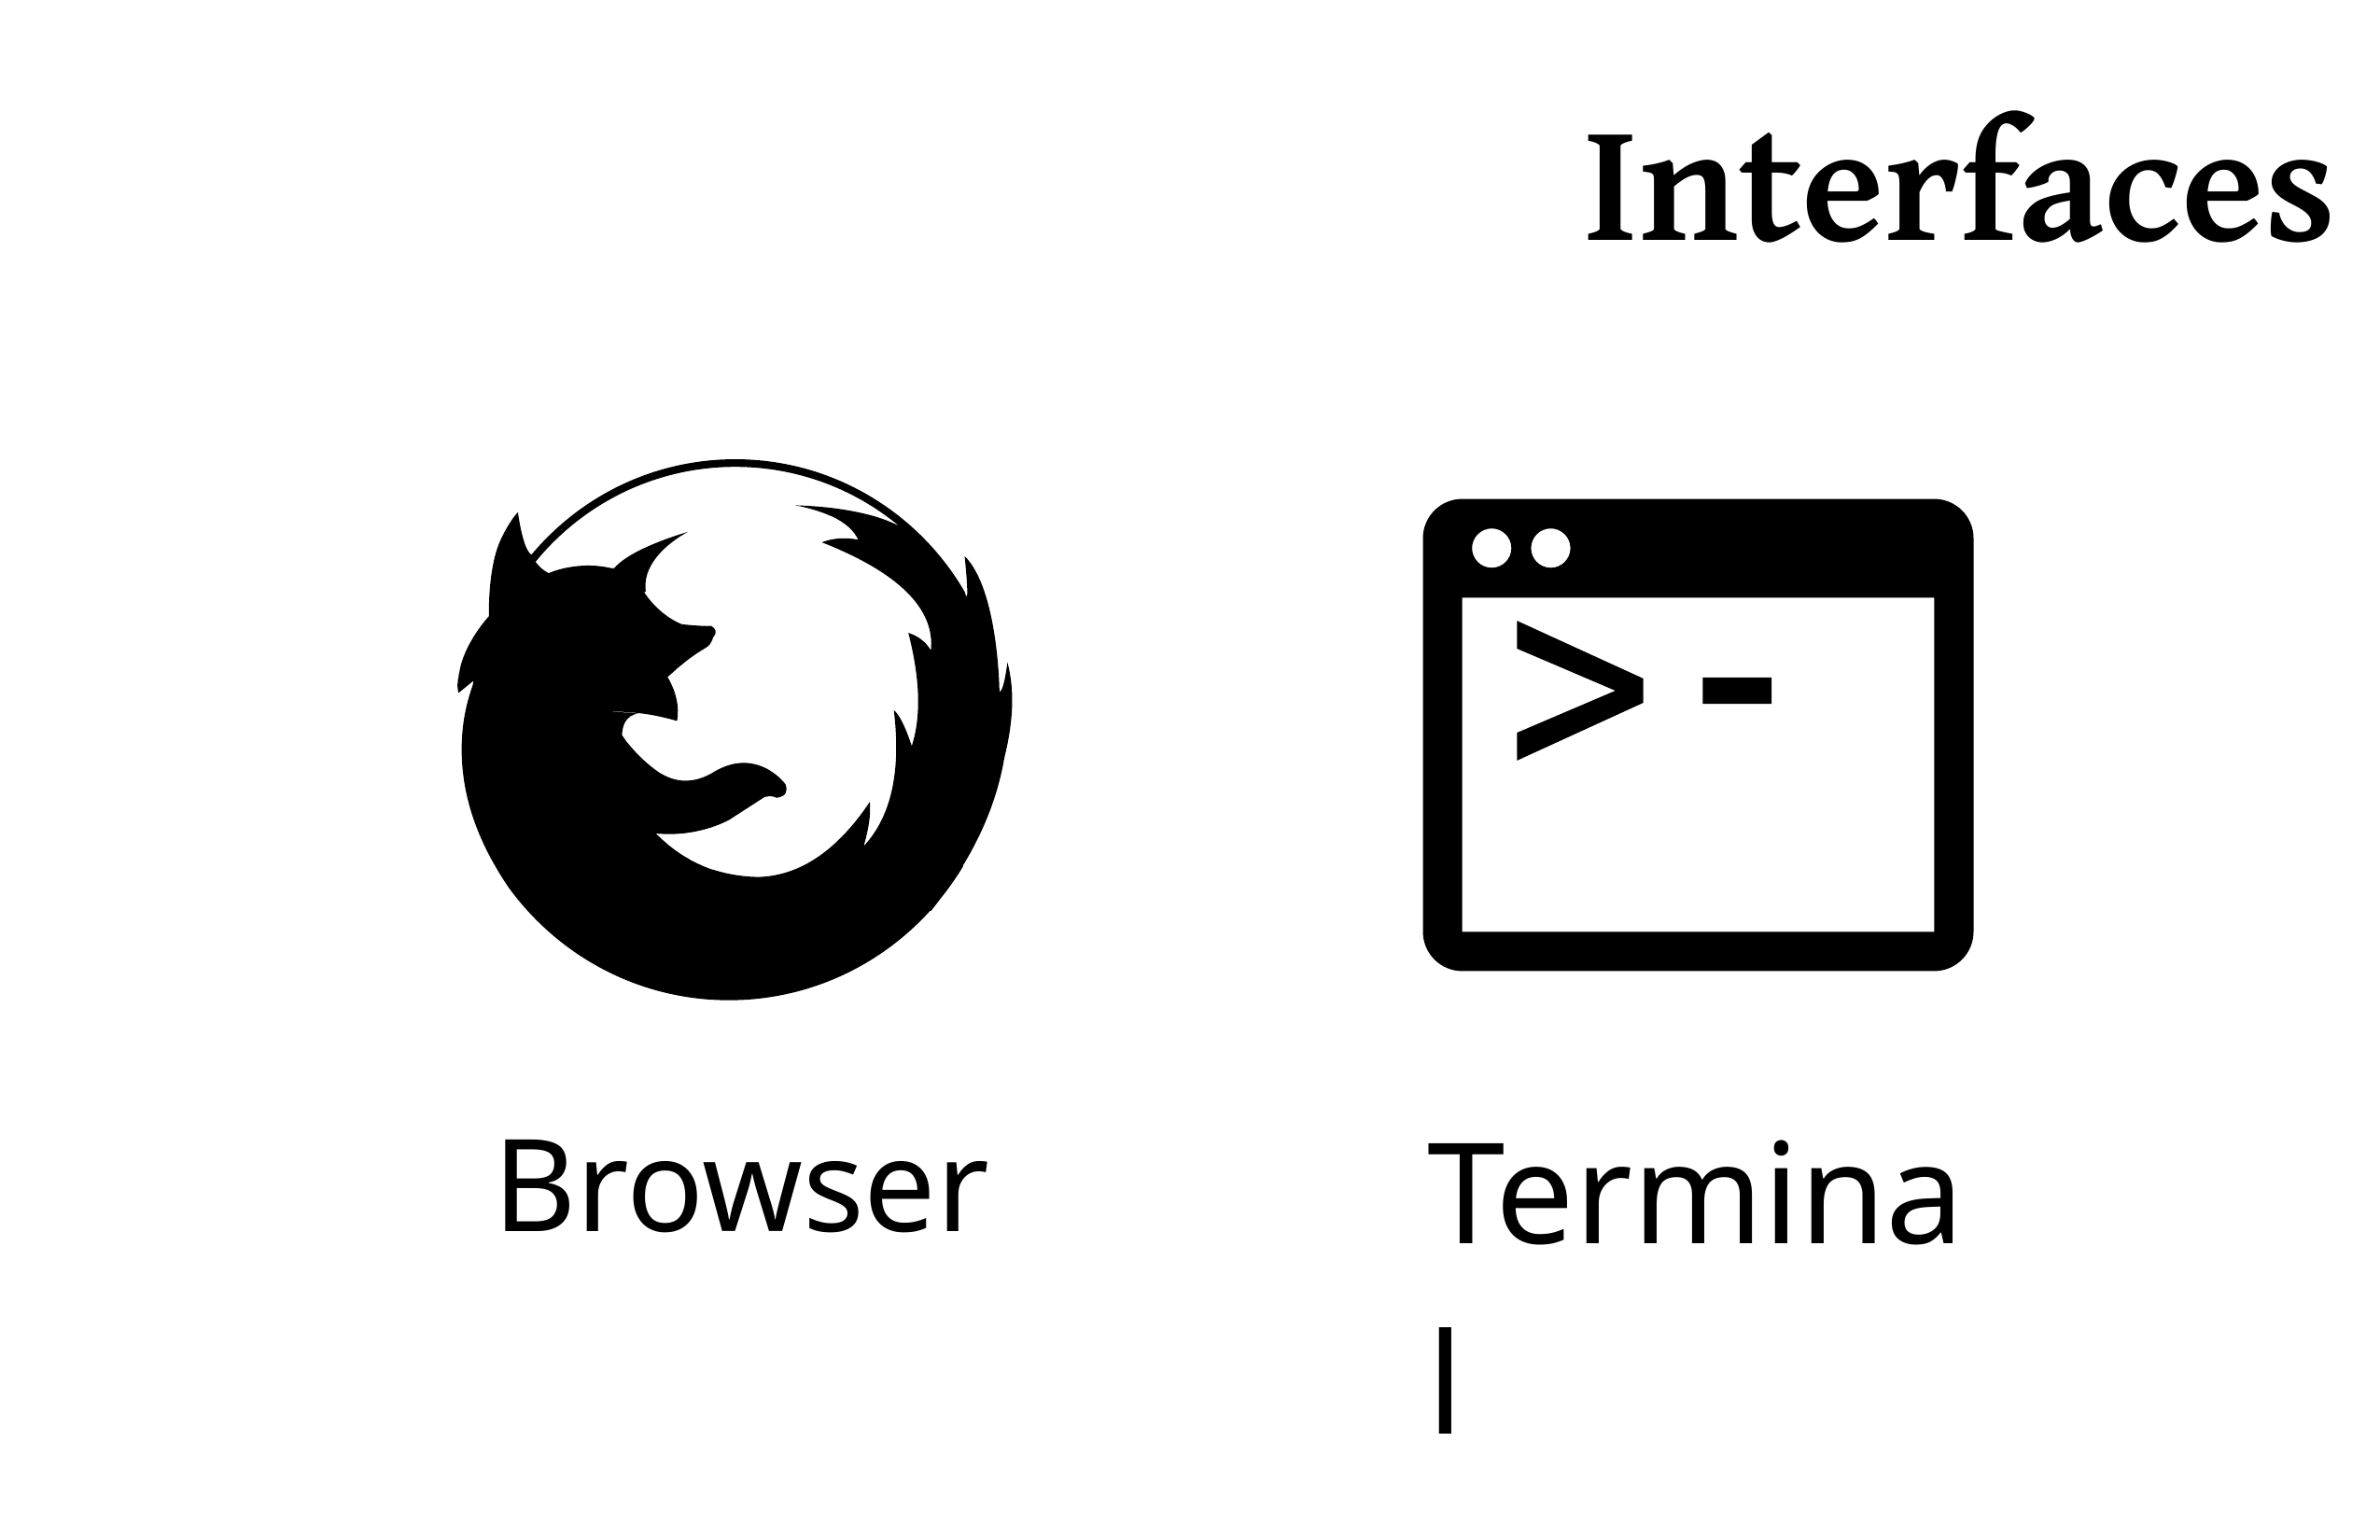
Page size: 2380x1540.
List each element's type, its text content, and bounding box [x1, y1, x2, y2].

text_box Browser [479, 1086, 1009, 1247]
picture [391, 377, 1079, 1065]
text_box Terminal [1414, 1086, 1989, 1261]
picture [1414, 490, 1983, 981]
text_box Interfaces [1570, 84, 2351, 297]
